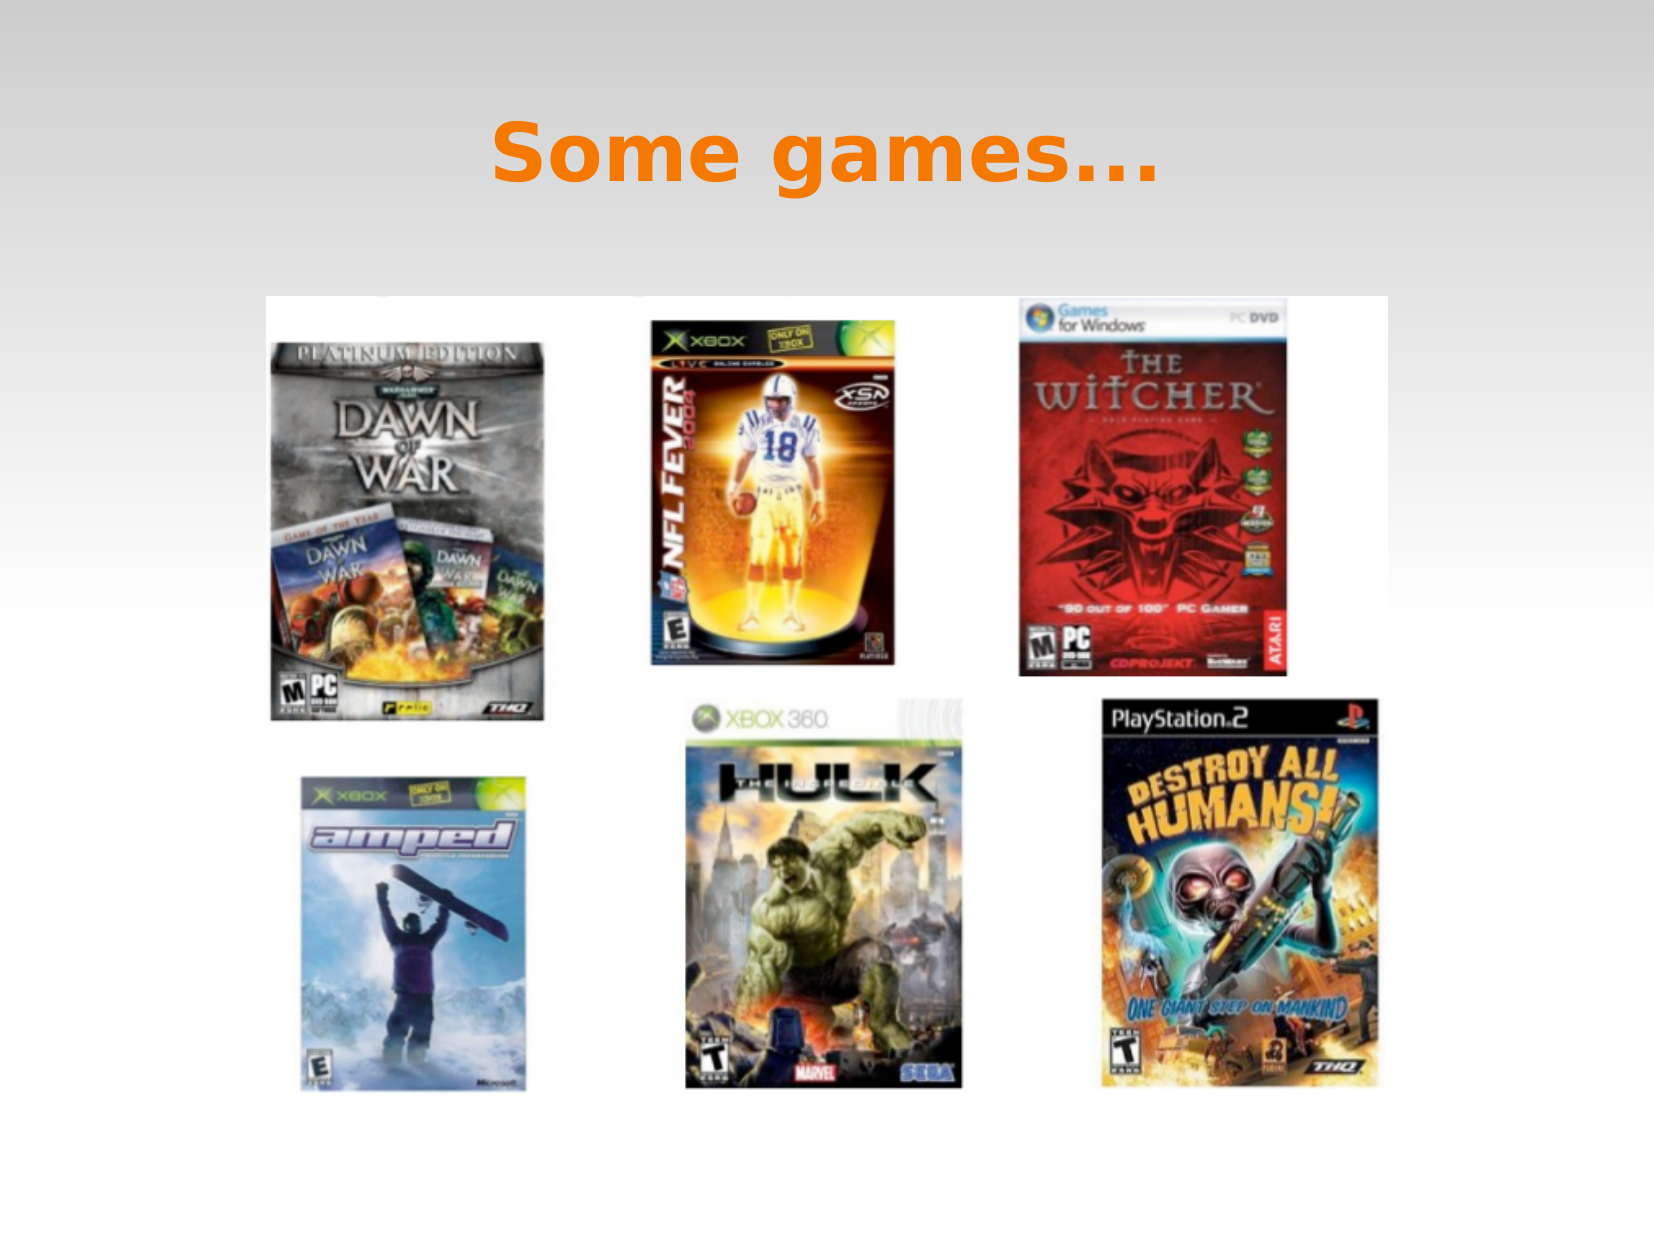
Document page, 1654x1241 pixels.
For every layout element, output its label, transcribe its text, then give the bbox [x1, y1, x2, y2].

picture [266, 296, 1388, 1103]
title Some games... [82, 49, 1571, 257]
